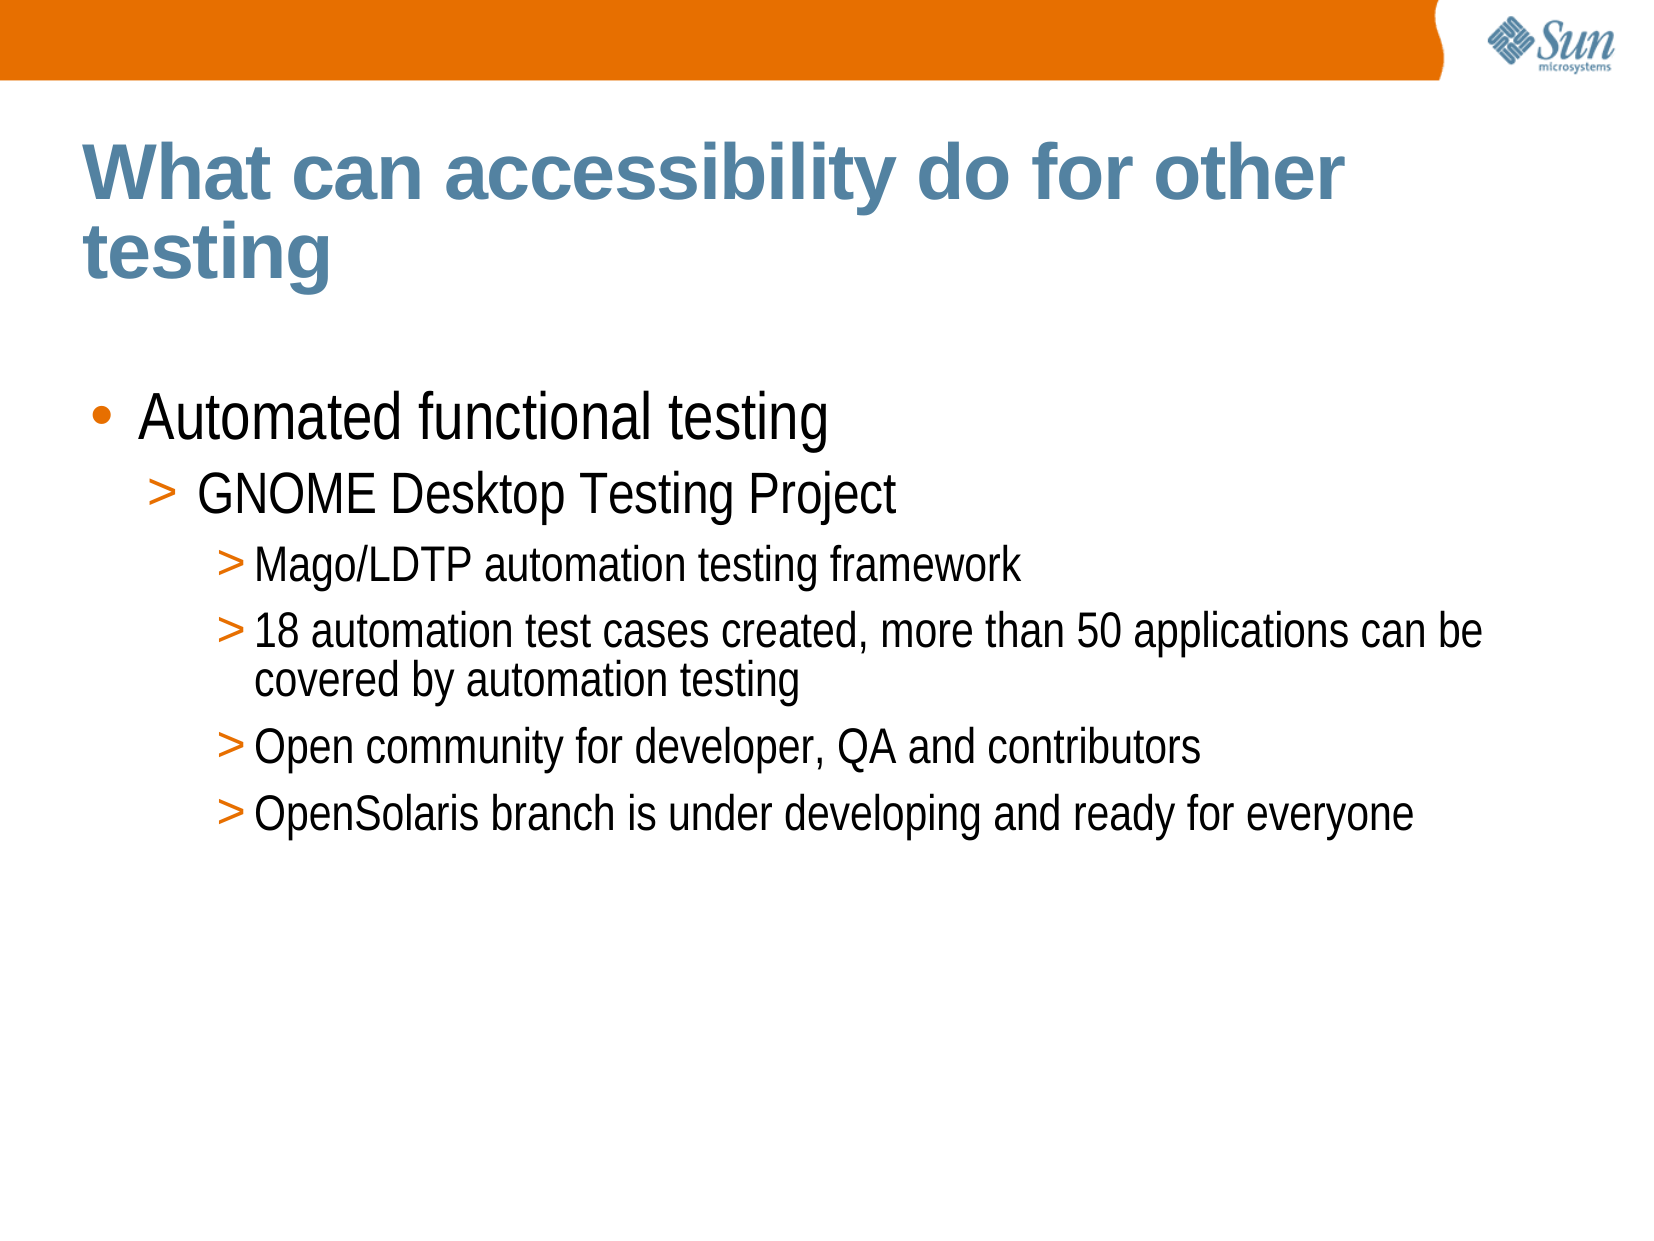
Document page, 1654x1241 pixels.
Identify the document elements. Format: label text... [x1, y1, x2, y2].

picture [0, 0, 1654, 83]
list Automated functional testing GNOME Desktop Testing Project Mago/LDTP automation testing framework 18 automation test cases created, more than 50 applications can be covered by automation testing Open community for developer, QA and contributors OpenSolaris branch is under developing and ready for everyone [71, 283, 1545, 1121]
title What can accessibility do for other testing [82, 135, 1585, 321]
